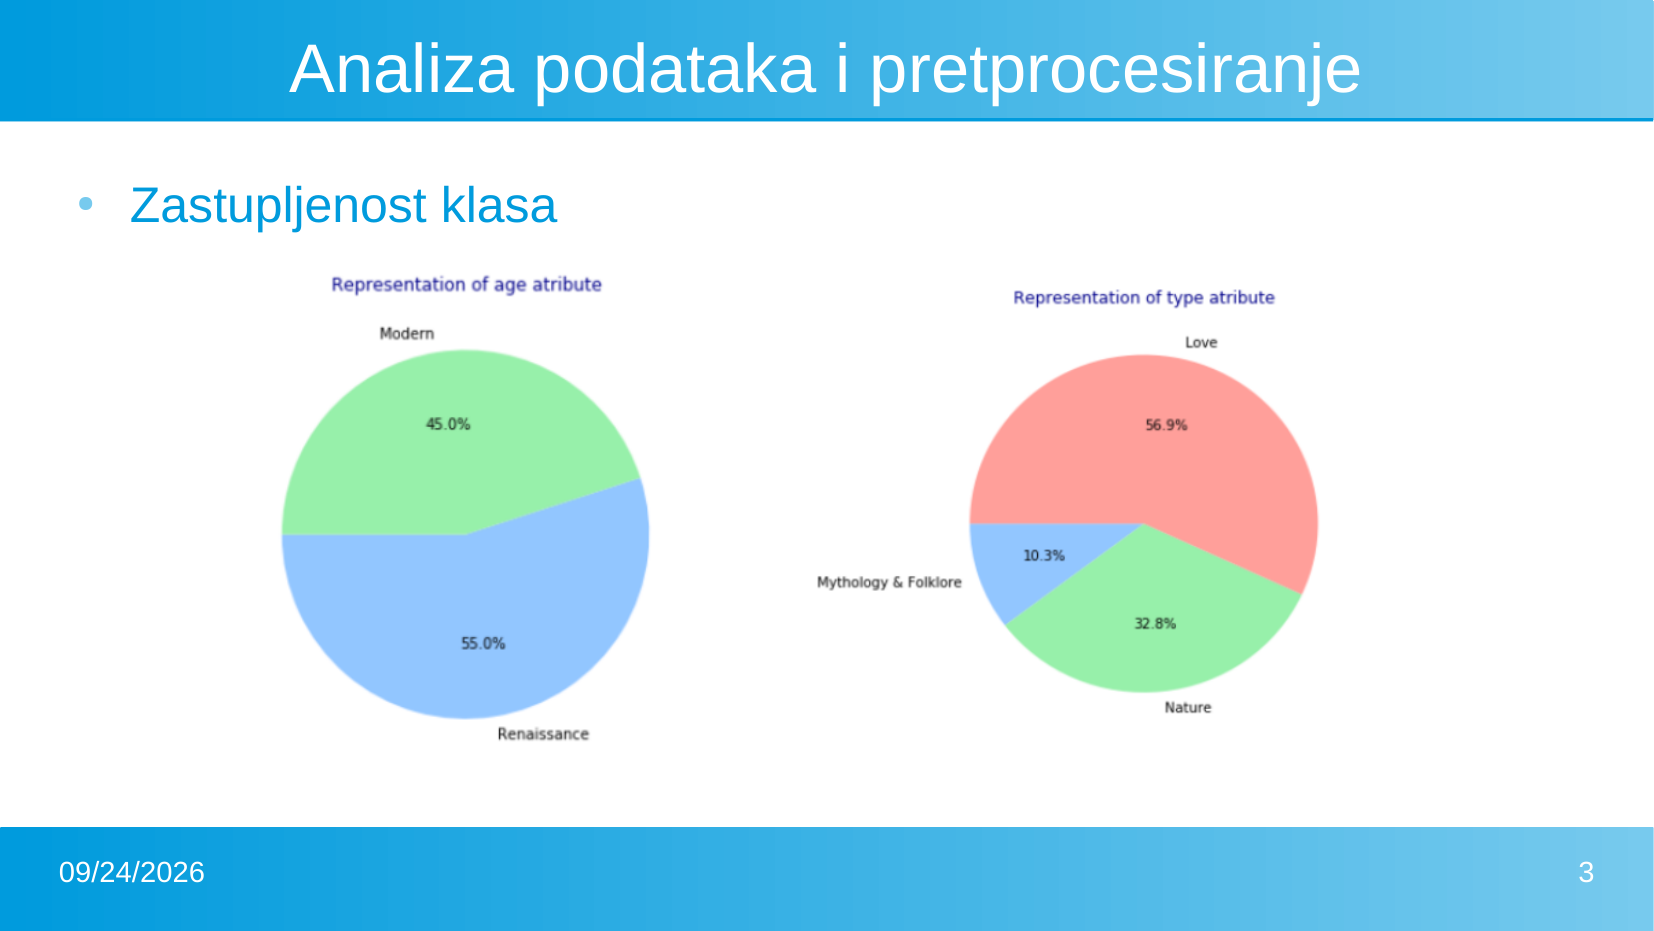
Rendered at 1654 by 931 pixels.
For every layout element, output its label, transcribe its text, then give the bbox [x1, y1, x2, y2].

picture [804, 276, 1351, 721]
picture [220, 262, 686, 751]
list Zastupljenost klasa [59, 177, 1595, 768]
title Analiza podataka i pretprocesiranje [59, 29, 1595, 108]
